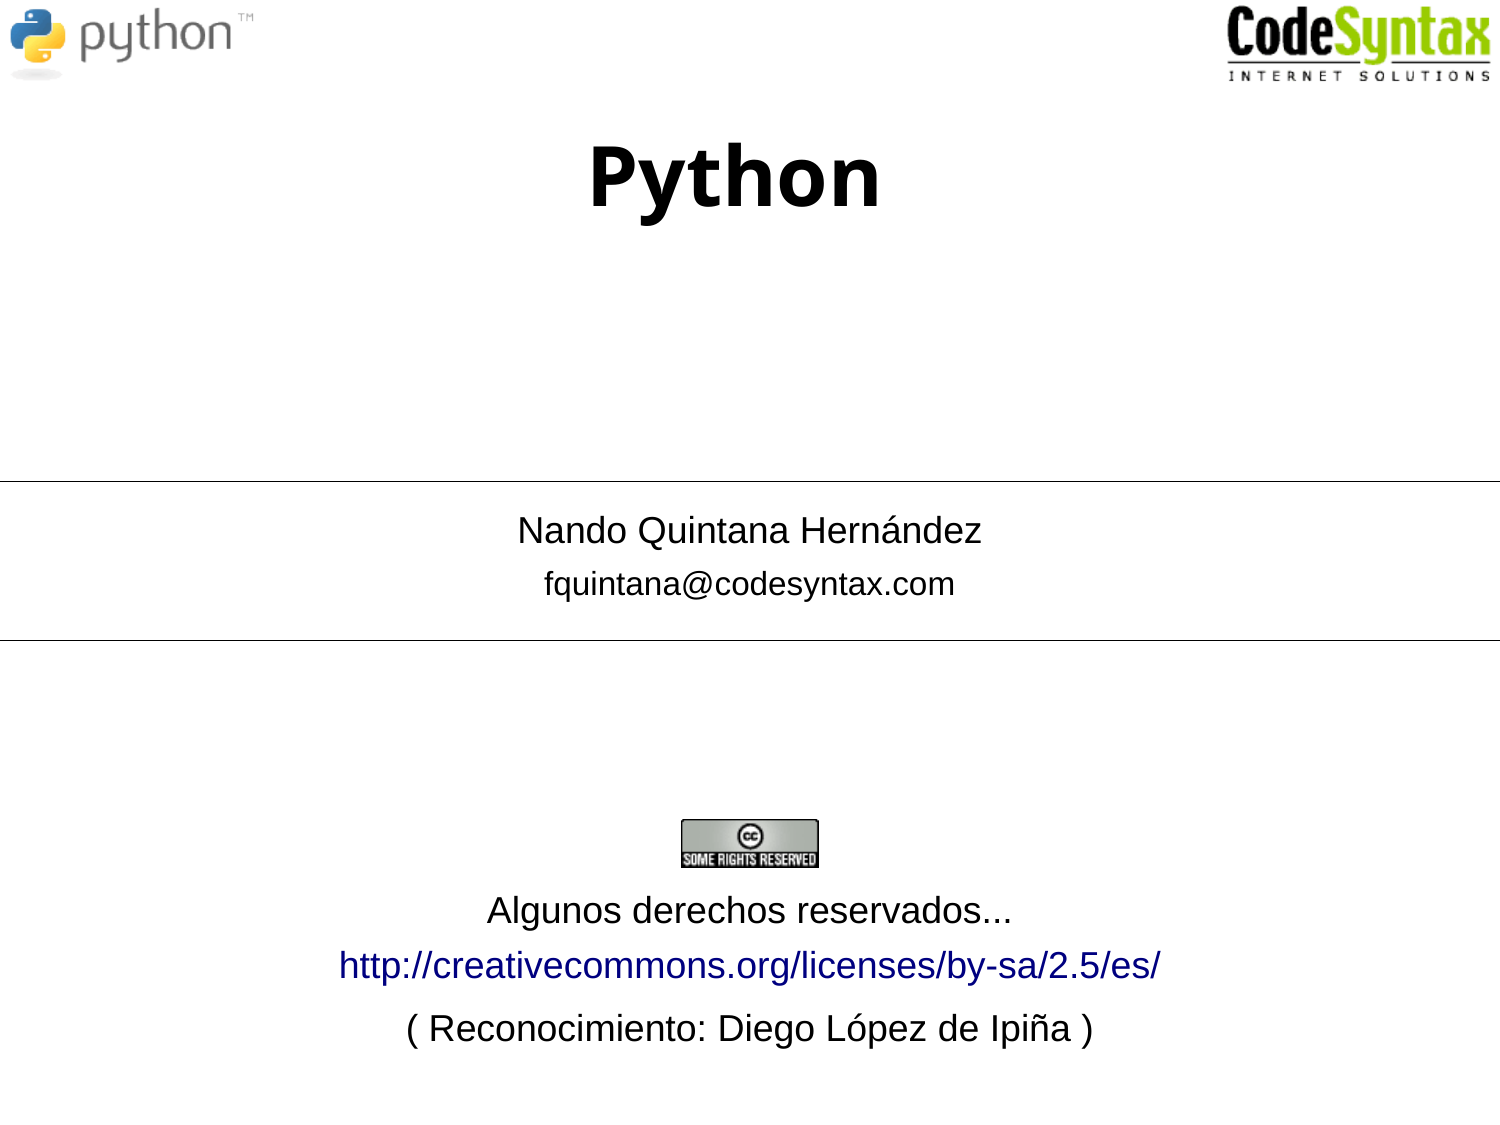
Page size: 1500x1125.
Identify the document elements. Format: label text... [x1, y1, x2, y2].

picture [1226, 5, 1500, 83]
picture [681, 819, 819, 868]
text_box Nando Quintana Hernández fquintana@codesyntax.com [0, 501, 1500, 614]
text_box Algunos derechos reservados... [0, 882, 1500, 948]
text_box ( Reconocimiento: Diego López de Ipiña ) [0, 1000, 1500, 1066]
title Python [97, 64, 1373, 443]
text_box http://creativecommons.org/licenses/by-sa/2.5/es/ [0, 948, 1500, 1000]
picture [0, 0, 286, 92]
